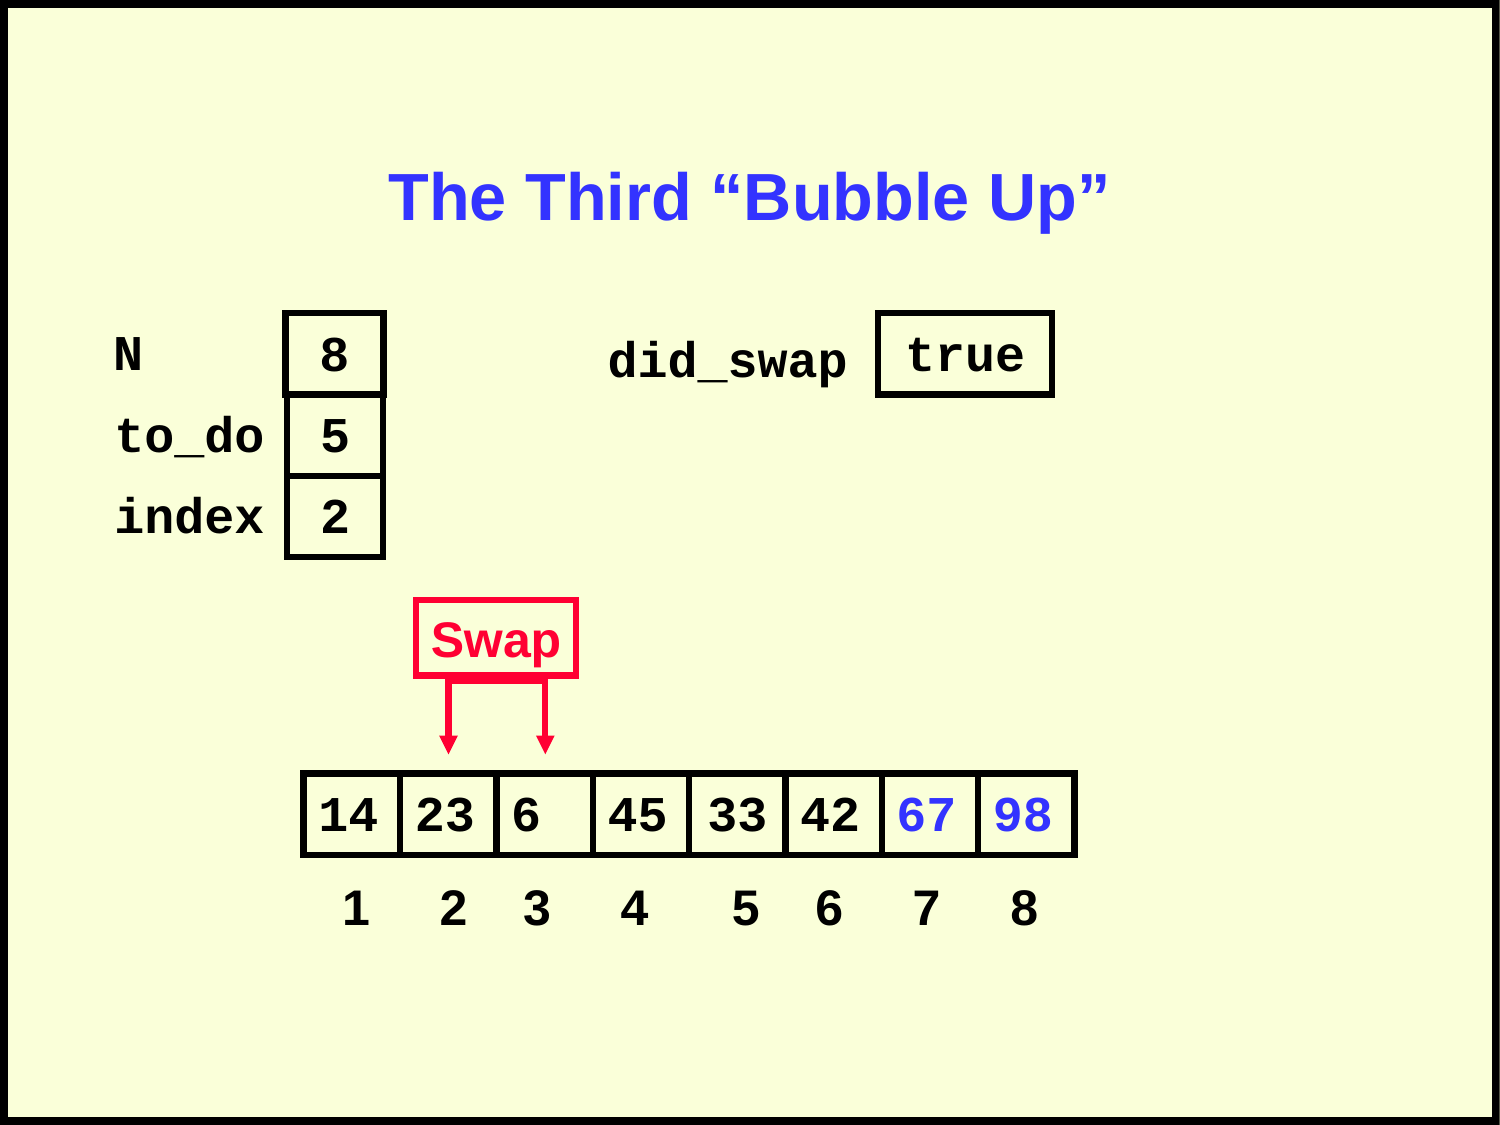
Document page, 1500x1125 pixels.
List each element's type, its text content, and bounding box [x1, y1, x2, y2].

text_box 14 [303, 773, 400, 855]
text_box 42 [786, 773, 881, 855]
text_box index [99, 475, 280, 552]
text_box 67 [881, 773, 978, 855]
text_box 98 [978, 773, 1075, 855]
text_box 23 [400, 773, 497, 855]
text_box N [98, 313, 279, 389]
text_box 1 2 3 4 5 6 7 8 [327, 868, 1055, 944]
text_box 5 [286, 395, 384, 475]
text_box 2 [286, 475, 384, 558]
text_box true [877, 313, 1053, 395]
text_box 33 [689, 773, 786, 855]
text_box 8 [285, 313, 384, 395]
text_box did_swap [592, 319, 877, 395]
text_box 45 [592, 773, 689, 855]
text_box to_do [99, 394, 280, 470]
text_box Swap [416, 599, 577, 676]
title The Third “Bubble Up” [112, 99, 1388, 288]
text_box 6 [497, 773, 592, 855]
